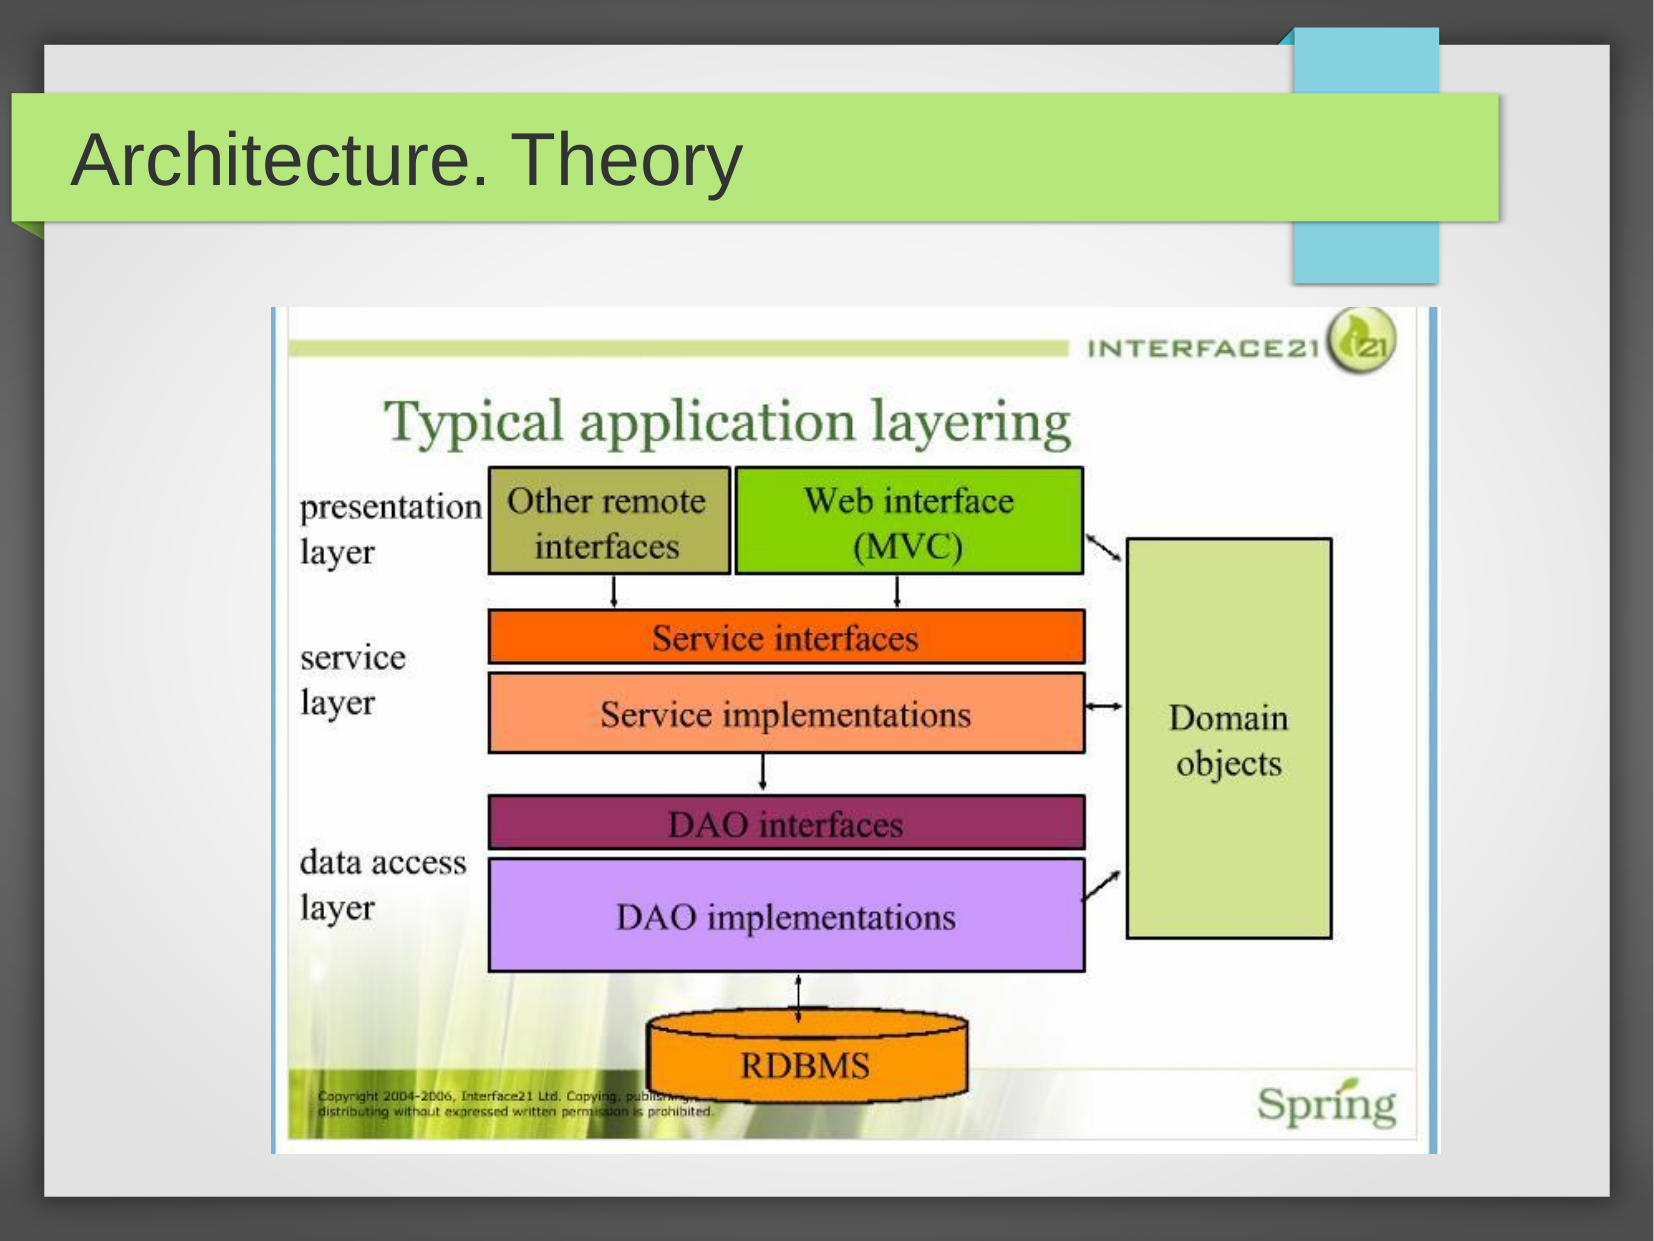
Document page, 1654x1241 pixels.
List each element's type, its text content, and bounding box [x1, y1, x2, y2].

picture [0, 0, 1654, 1241]
title Architecture. Theory [70, 106, 1229, 213]
